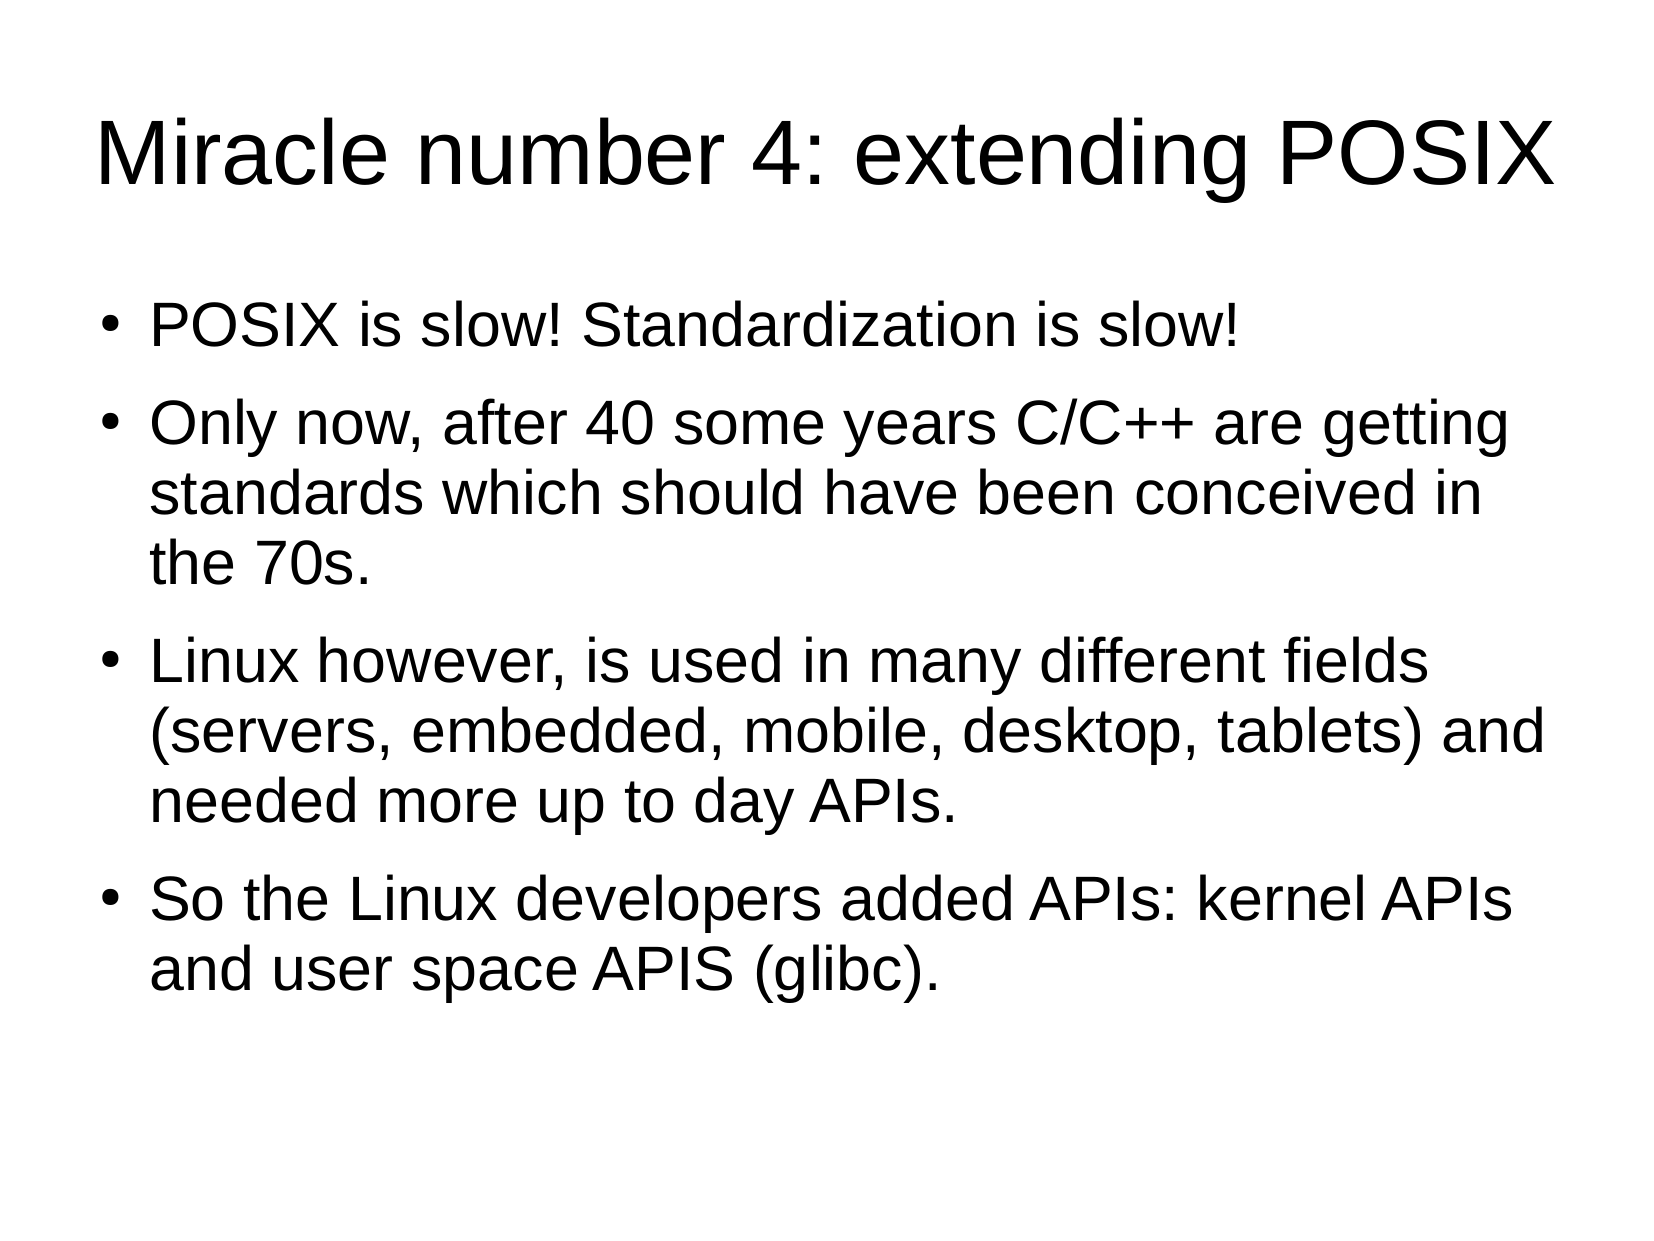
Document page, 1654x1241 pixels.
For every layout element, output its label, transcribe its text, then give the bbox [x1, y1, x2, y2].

list POSIX is slow! Standardization is slow! Only now, after 40 some years C/C++ are getting standards which should have been conceived in the 70s. Linux however, is used in many different fields (servers, embedded, mobile, desktop, tablets) and needed more up to day APIs. So the Linux developers added APIs: kernel APIs and user space APIS (glibc). [82, 290, 1571, 1010]
title Miracle number 4: extending POSIX [82, 49, 1571, 257]
